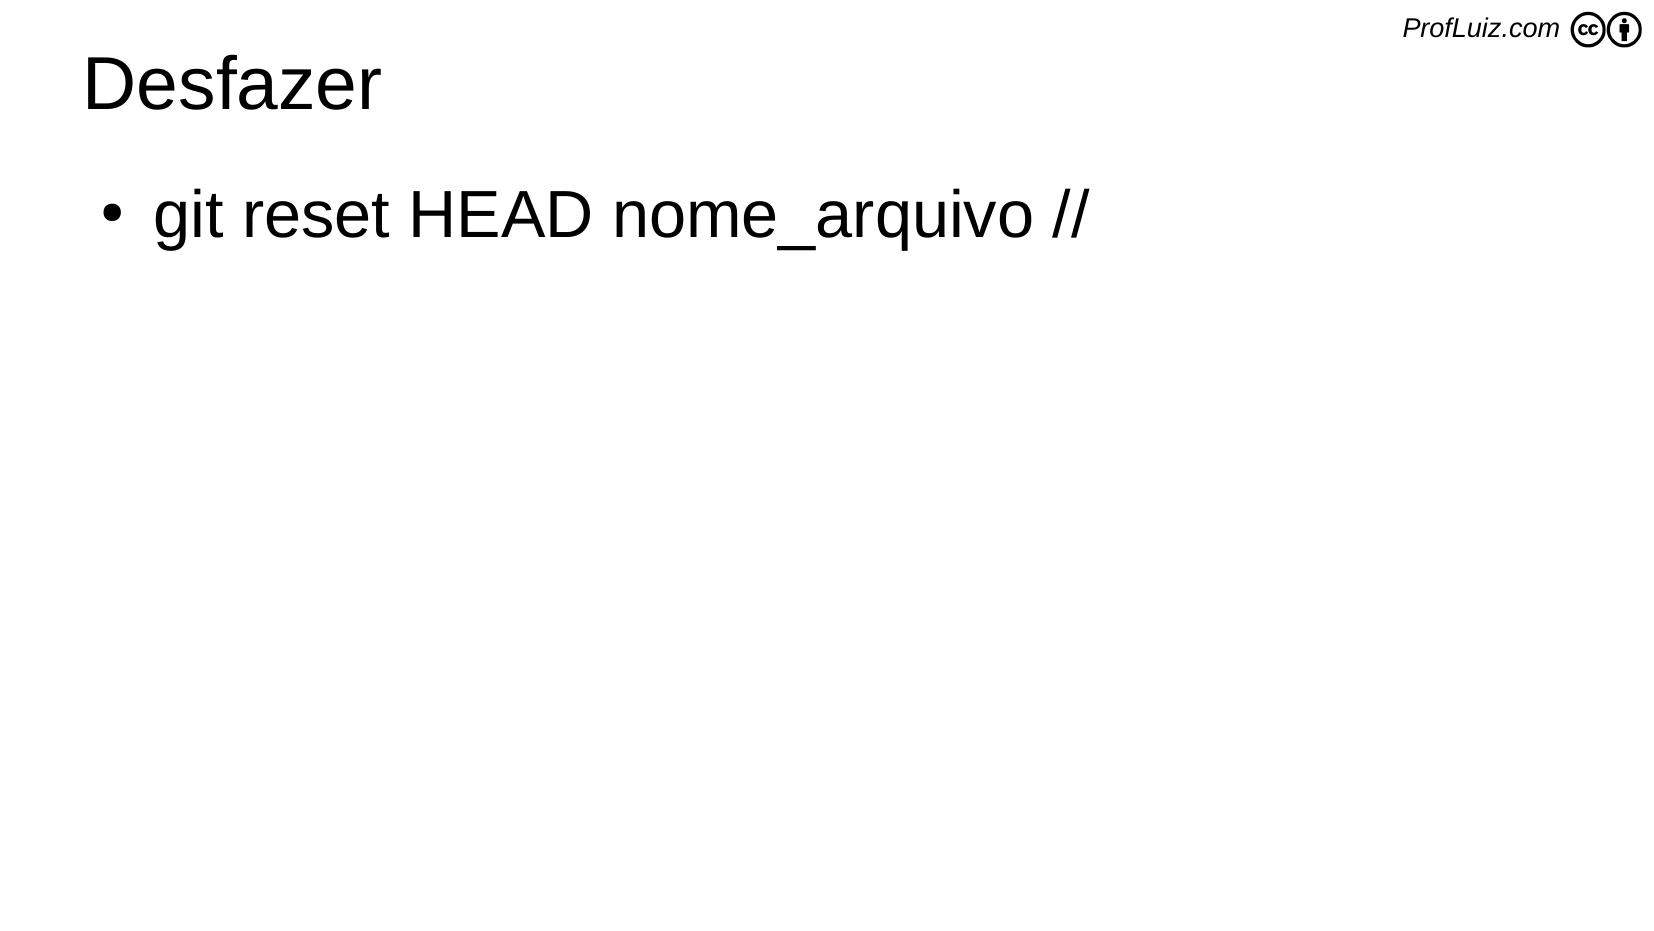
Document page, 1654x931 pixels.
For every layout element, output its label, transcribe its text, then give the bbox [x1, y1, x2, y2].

title Desfazer [82, 37, 1571, 130]
list git reset HEAD nome_arquivo // [82, 177, 1571, 839]
picture [1570, 11, 1642, 48]
